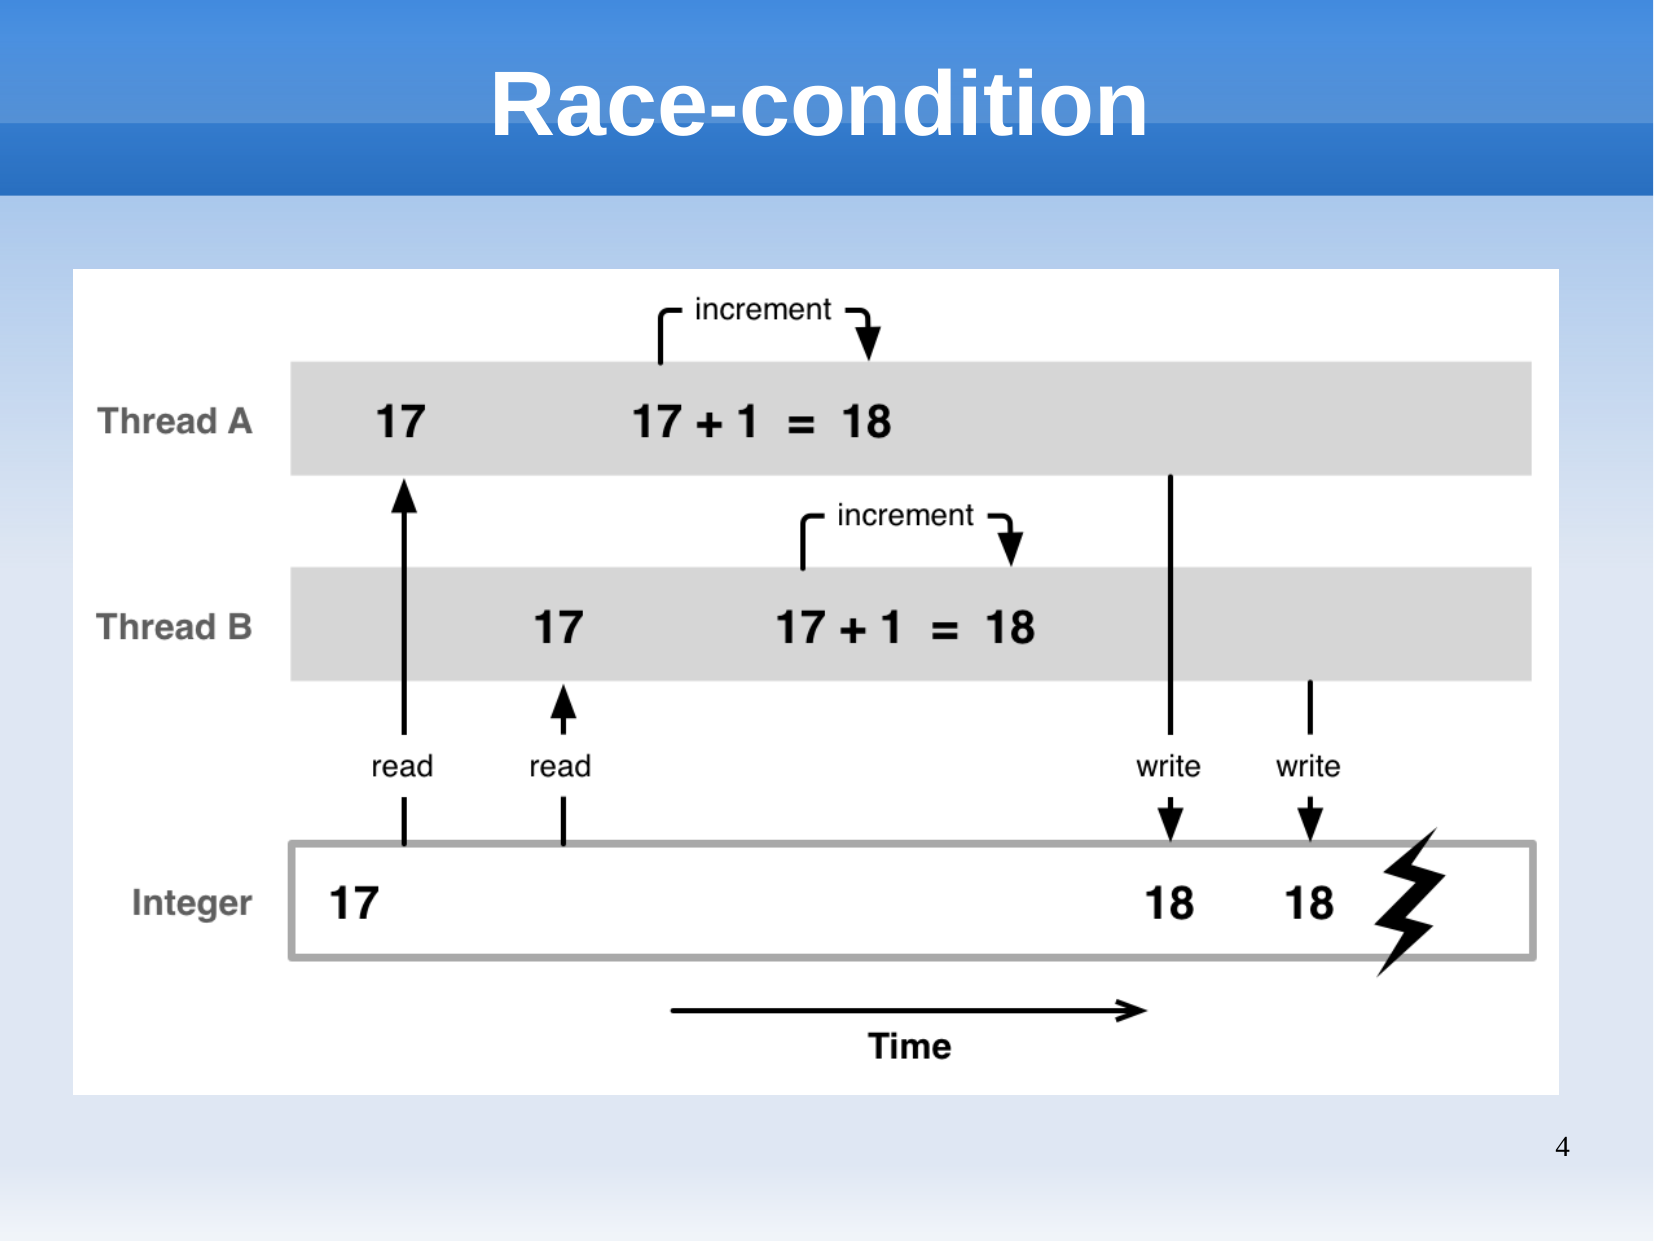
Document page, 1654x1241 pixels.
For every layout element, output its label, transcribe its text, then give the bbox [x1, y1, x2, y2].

title Race-condition [76, 0, 1565, 208]
picture [0, 0, 1654, 1241]
